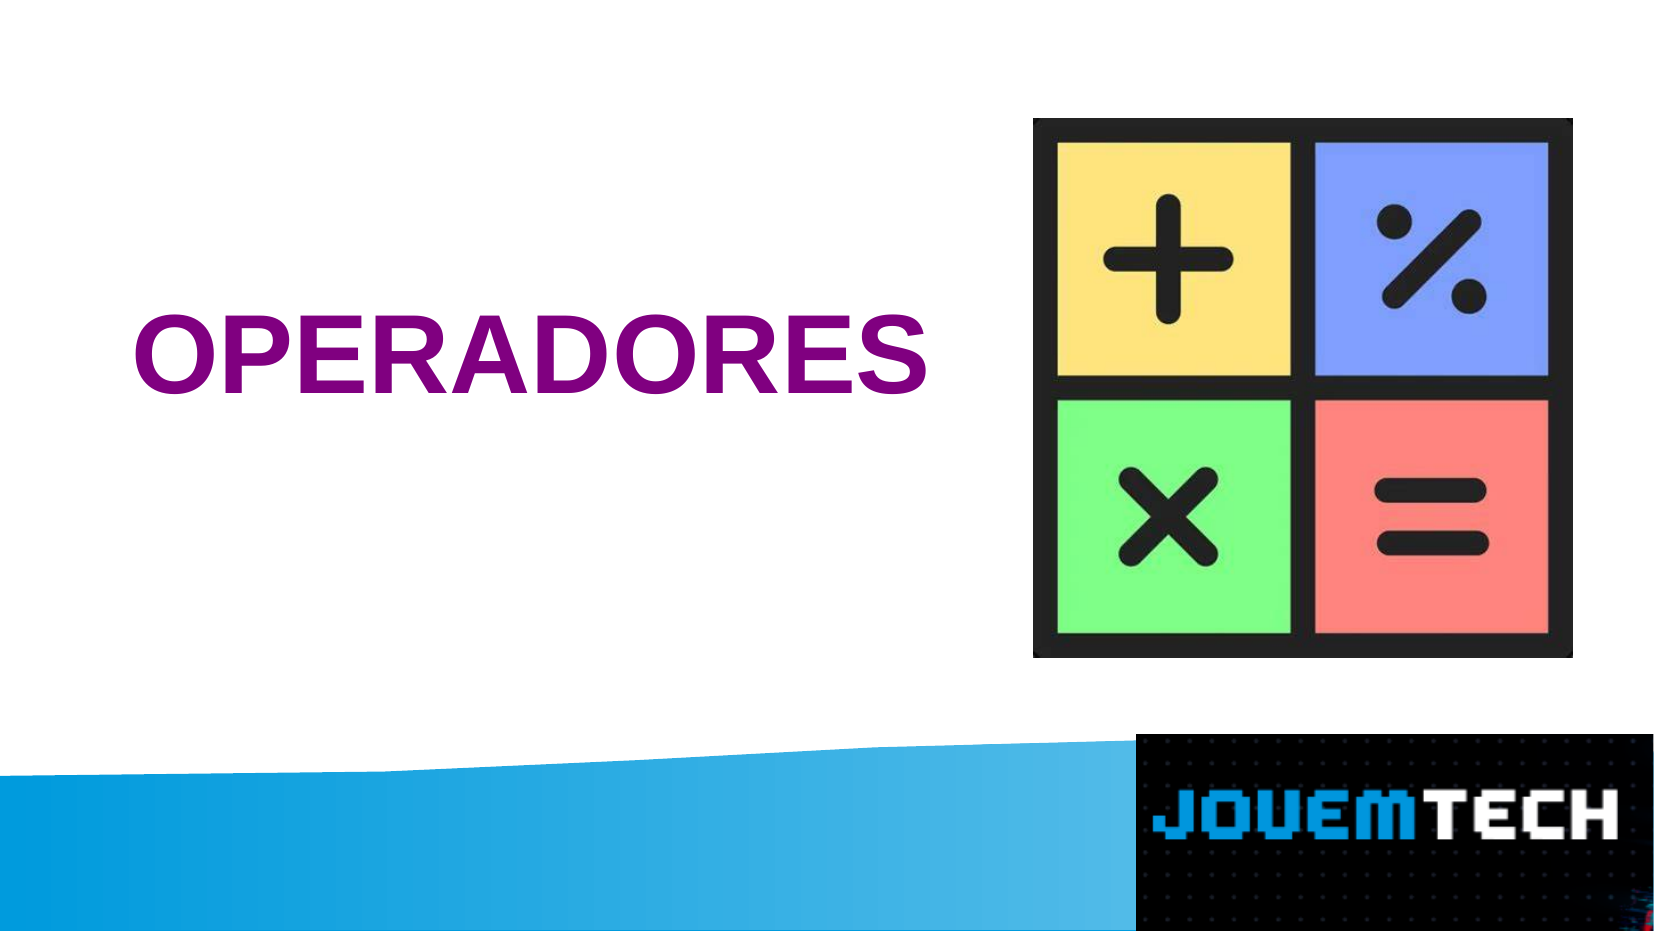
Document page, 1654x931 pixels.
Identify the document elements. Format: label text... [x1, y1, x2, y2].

title OPERADORES [0, 265, 1033, 443]
picture [1033, 118, 1573, 658]
picture [1136, 734, 1654, 931]
